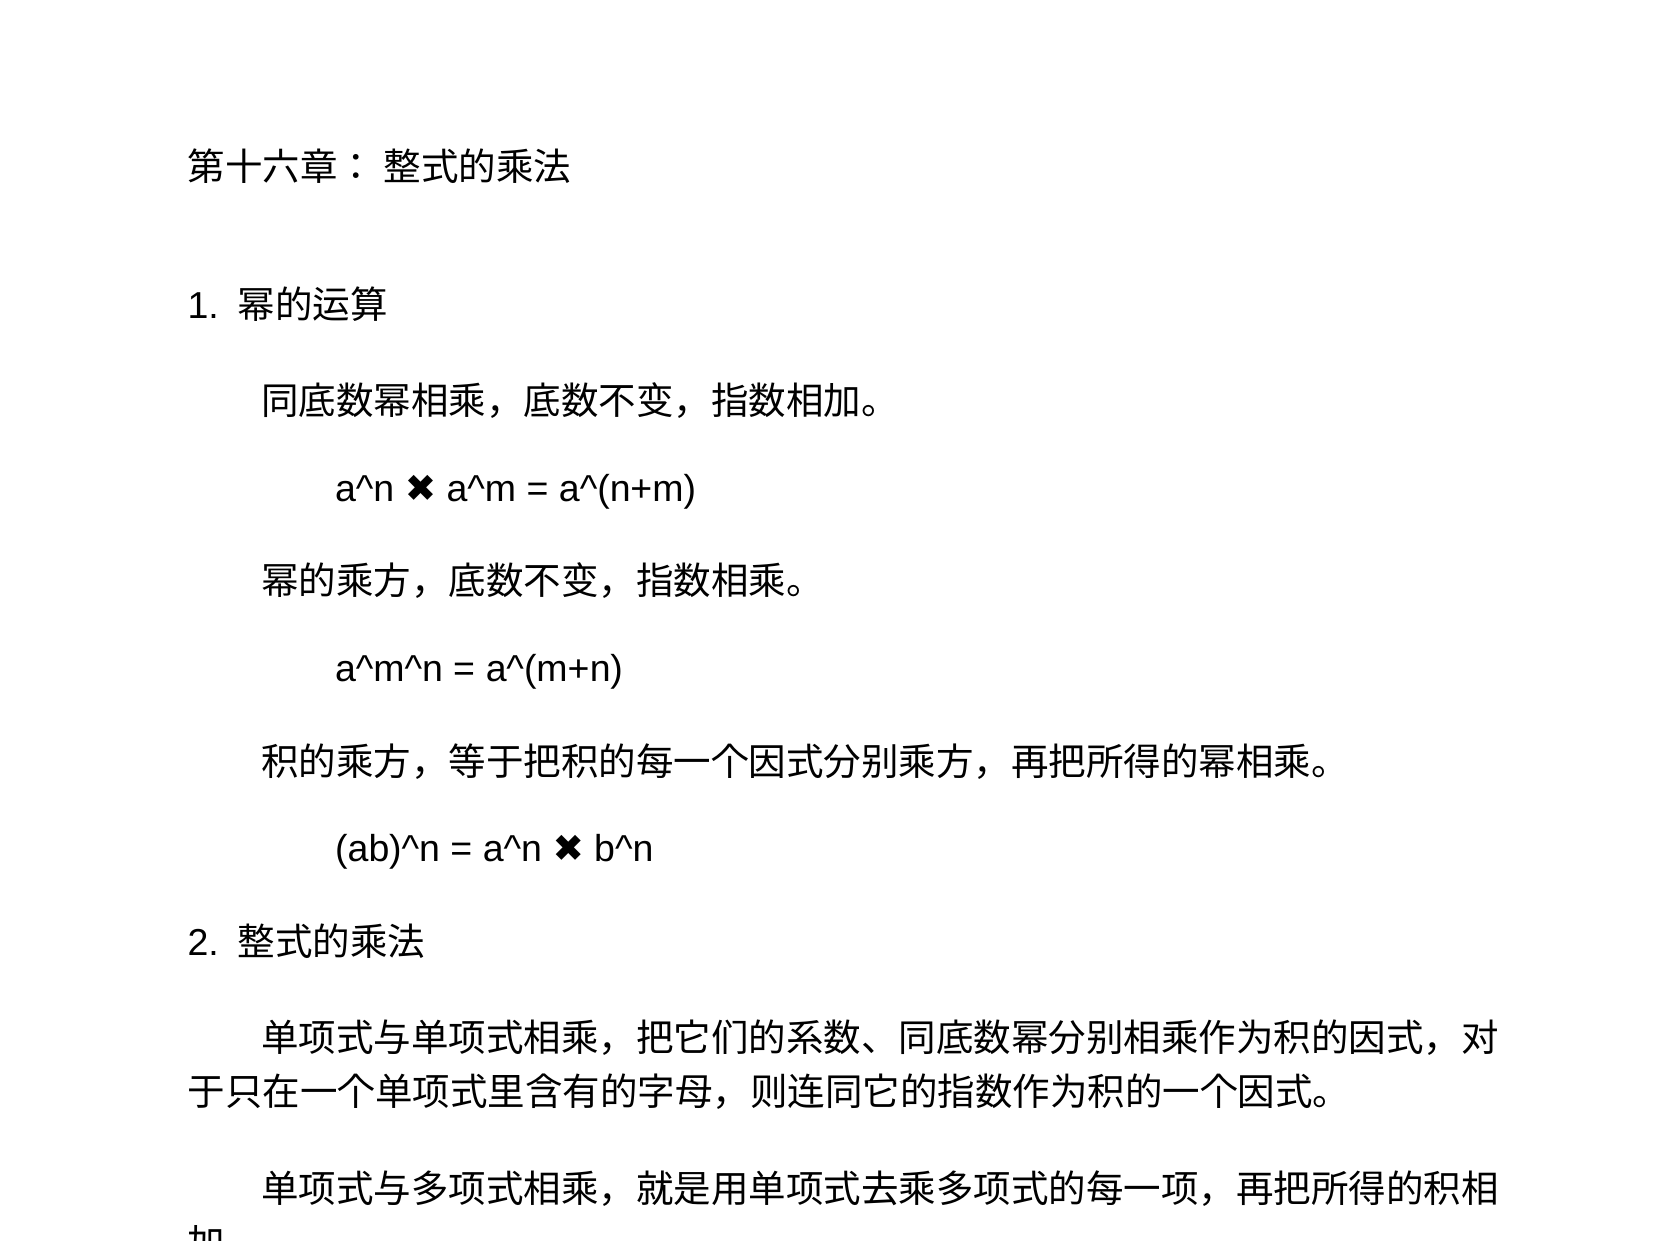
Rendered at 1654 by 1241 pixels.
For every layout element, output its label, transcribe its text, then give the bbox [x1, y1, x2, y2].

text_box 第十六章： 整式的乘法 1. 幂的运算 同底数幂相乘，底数不变，指数相加。 a^n ✖ a^m = a^(n+m) 幂的乘方，底数不变，指数相乘。 a^m^n = a^(m+n) 积的乘方，等于把积的每一个因式分别乘方，再把所得的幂相乘。 (ab)^n = a^n ✖ b^n 2. 整式的乘法 单项式与单项式相乘，把它们的系数、同底数幂分别相乘作为积的因式，对于只在一个单项式里含有的字母，则连同它的指数作为积的一个因式。 单项式与多项式相乘，就是用单项式去乘多项式的每一项，再把所得的积相加。 [172, 129, 1536, 1196]
